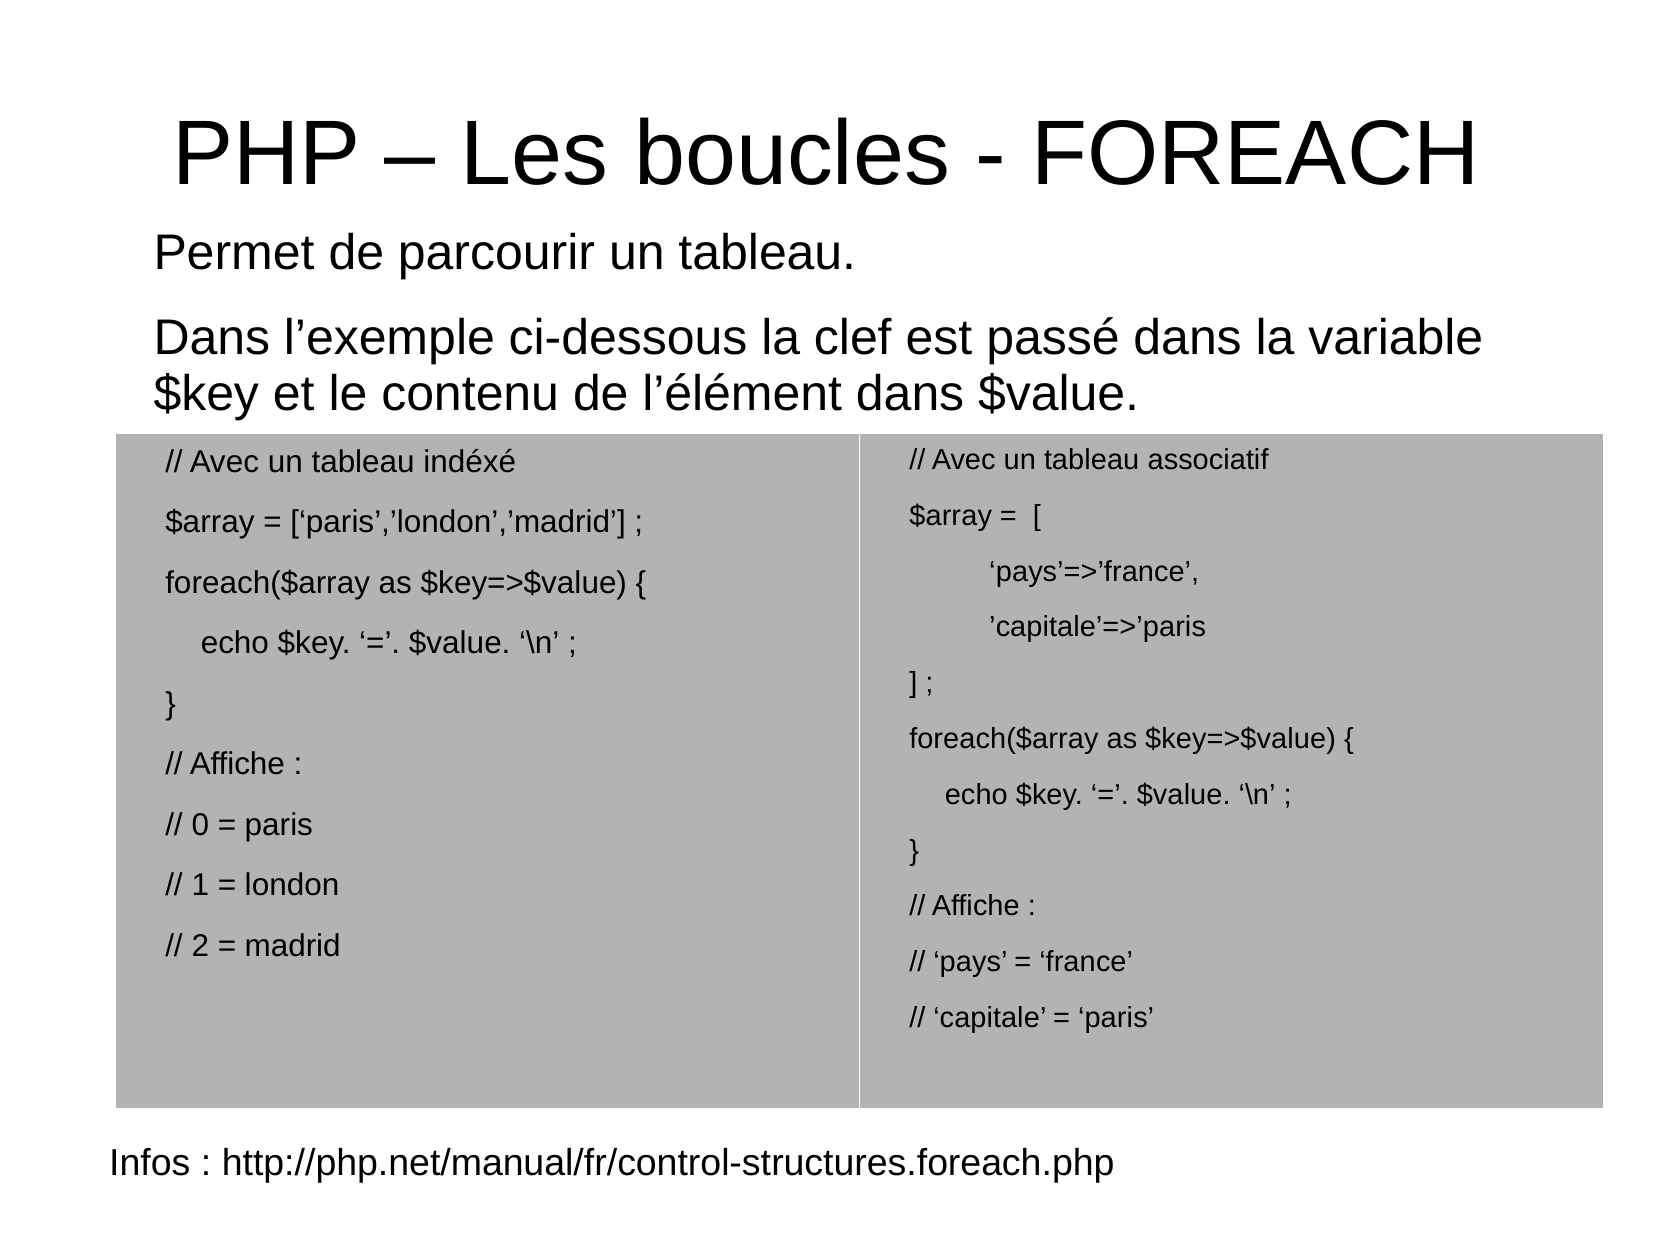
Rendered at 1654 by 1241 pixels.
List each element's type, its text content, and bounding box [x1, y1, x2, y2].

list Permet de parcourir un tableau. Dans l’exemple ci-dessous la clef est passé dans la variable $key et le contenu de l’élément dans $value. [82, 224, 1571, 944]
title PHP – Les boucles - FOREACH [82, 49, 1571, 224]
table_header // Avec un tableau indéxé $array = [‘paris’,’london’,’madrid’] ; foreach($array as $key=>$value) { echo $key. ‘=’. $value. ‘\n’ ; } // Affiche : // 0 = paris // 1 = london // 2 = madrid [116, 434, 859, 1108]
table_header // Avec un tableau associatif $array = [ ‘pays’=>’france’, ’capitale’=>’paris ] ; foreach($array as $key=>$value) { echo $key. ‘=’. $value. ‘\n’ ; } // Affiche : // ‘pays’ = ‘france’ // ‘capitale’ = ‘paris’ [860, 434, 1603, 1108]
text_box Infos : http://php.net/manual/fr/control-structures.foreach.php [94, 1133, 1583, 1191]
